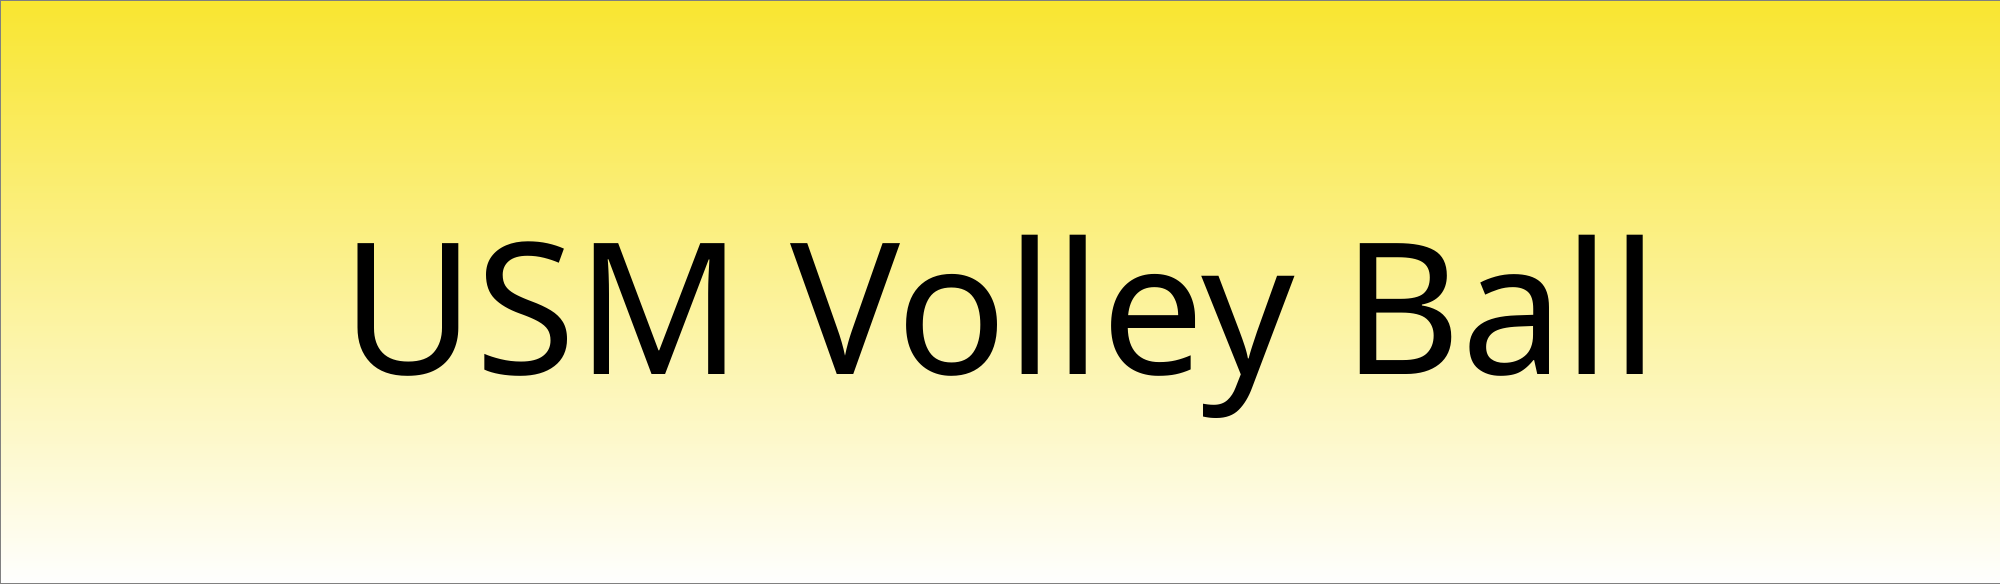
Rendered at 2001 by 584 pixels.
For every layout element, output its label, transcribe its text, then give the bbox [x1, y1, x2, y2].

text_box [0, 0, 2000, 171]
text_box [0, 394, 2000, 584]
text_box USM Volley Ball [0, 171, 2000, 394]
